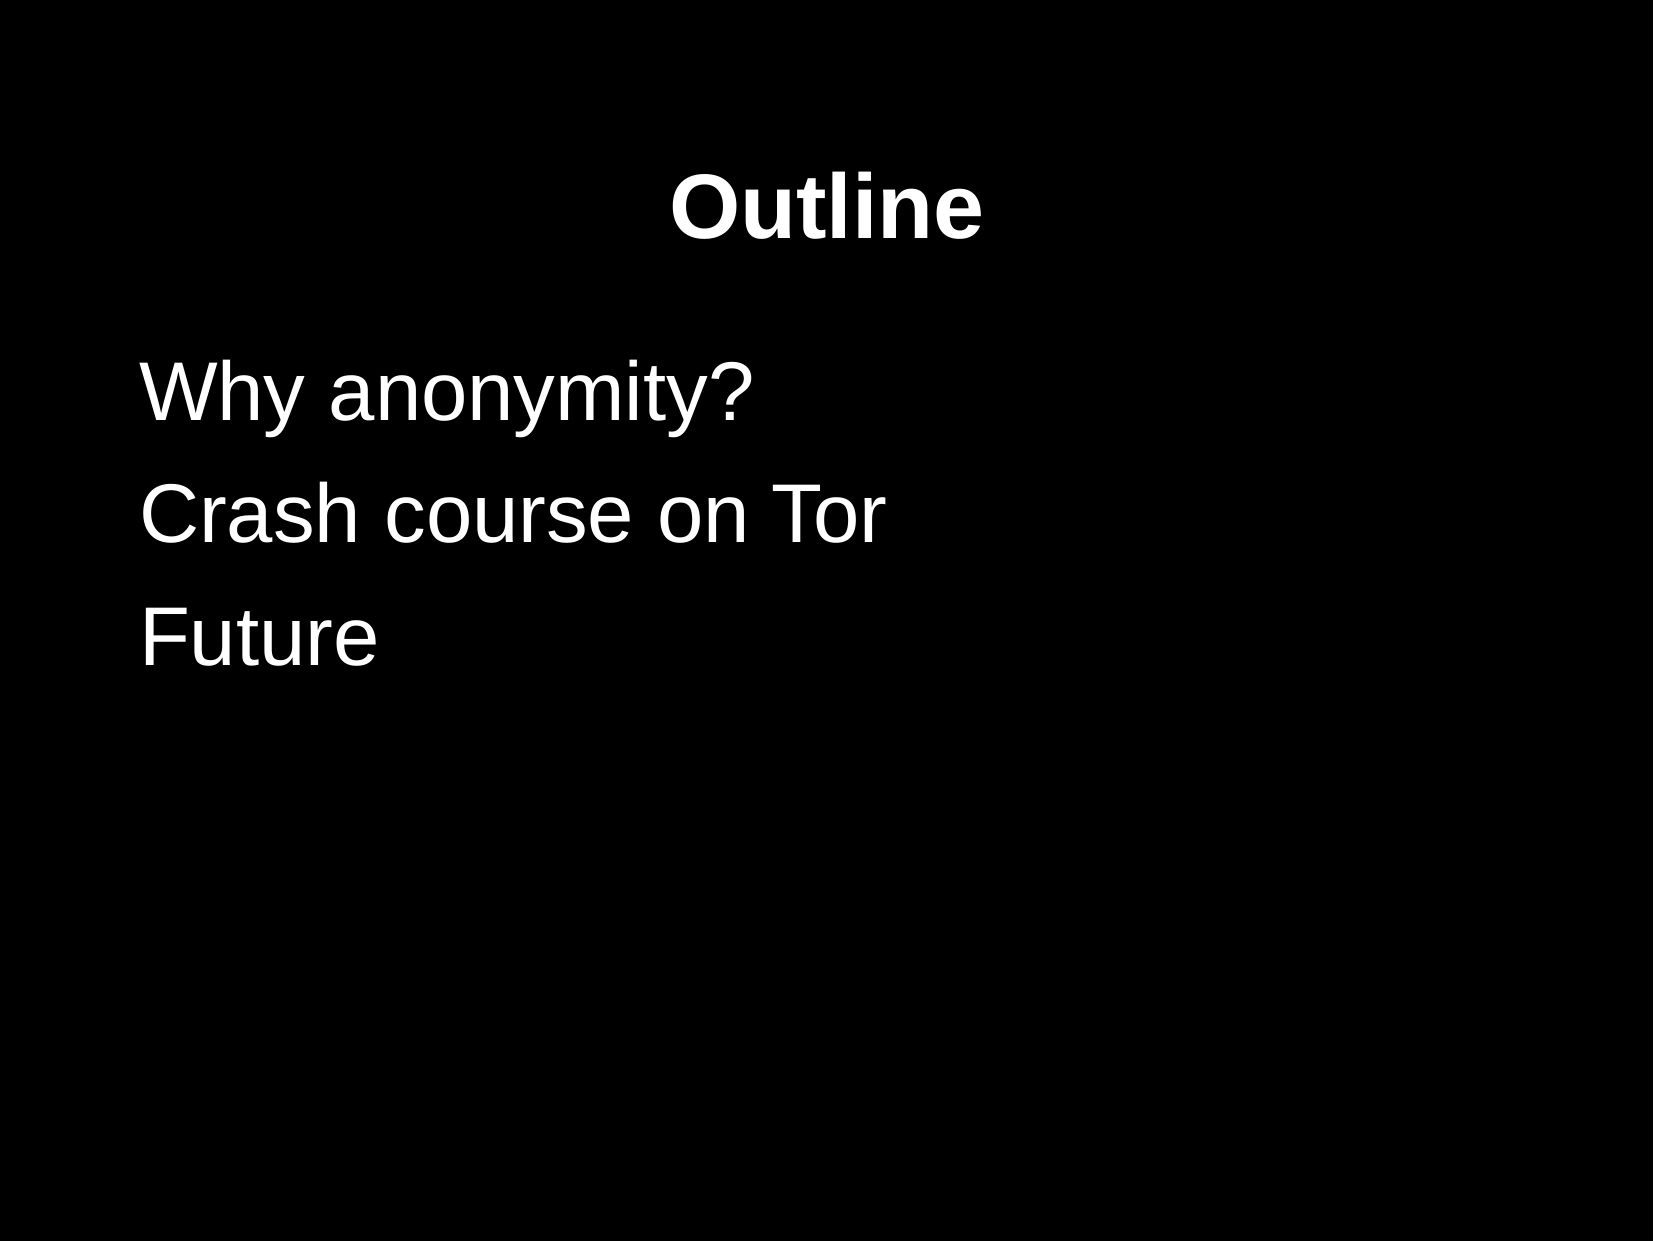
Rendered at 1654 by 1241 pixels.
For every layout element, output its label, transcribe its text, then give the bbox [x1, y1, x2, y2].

list Why anonymity? Crash course on Tor Future [121, 344, 1534, 714]
title Outline [121, 102, 1534, 311]
